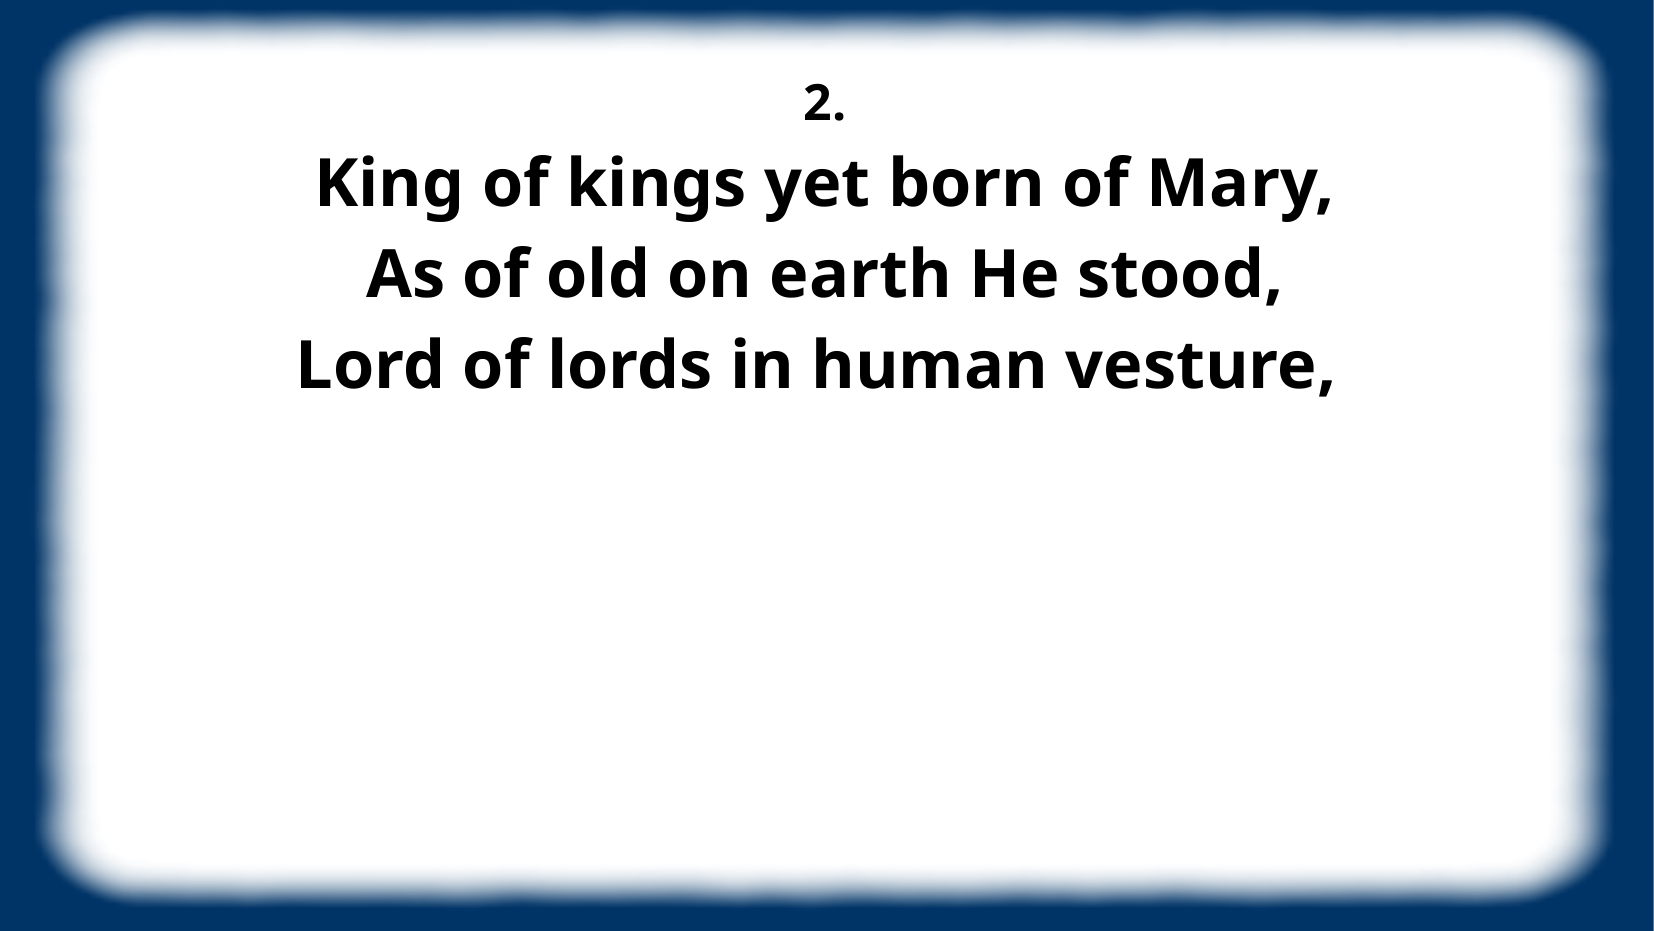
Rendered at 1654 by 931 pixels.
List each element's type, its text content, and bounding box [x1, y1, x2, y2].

text_box 2. King of kings yet born of Mary, As of old on earth He stood, Lord of lords in human vesture, [60, 60, 1591, 408]
picture [0, 0, 1654, 931]
